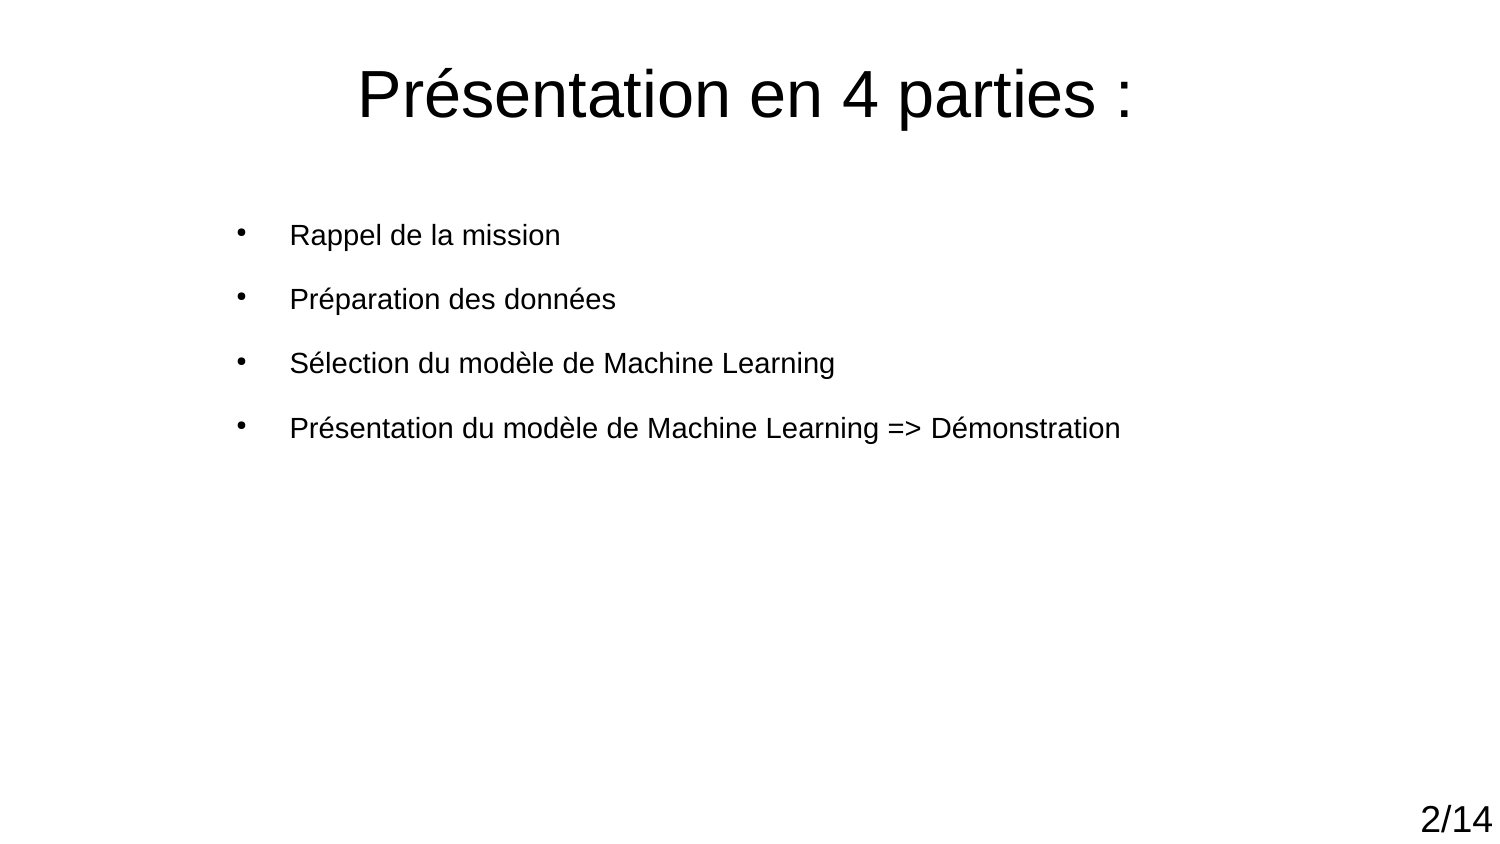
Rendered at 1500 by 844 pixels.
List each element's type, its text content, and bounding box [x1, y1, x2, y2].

text_box 2/14 [1405, 791, 1500, 844]
list Rappel de la mission Préparation des données Sélection du modèle de Machine Learning Présentation du modèle de Machine Learning => Démonstration [203, 200, 1359, 478]
list Présentation en 4 parties : [271, 35, 1427, 313]
